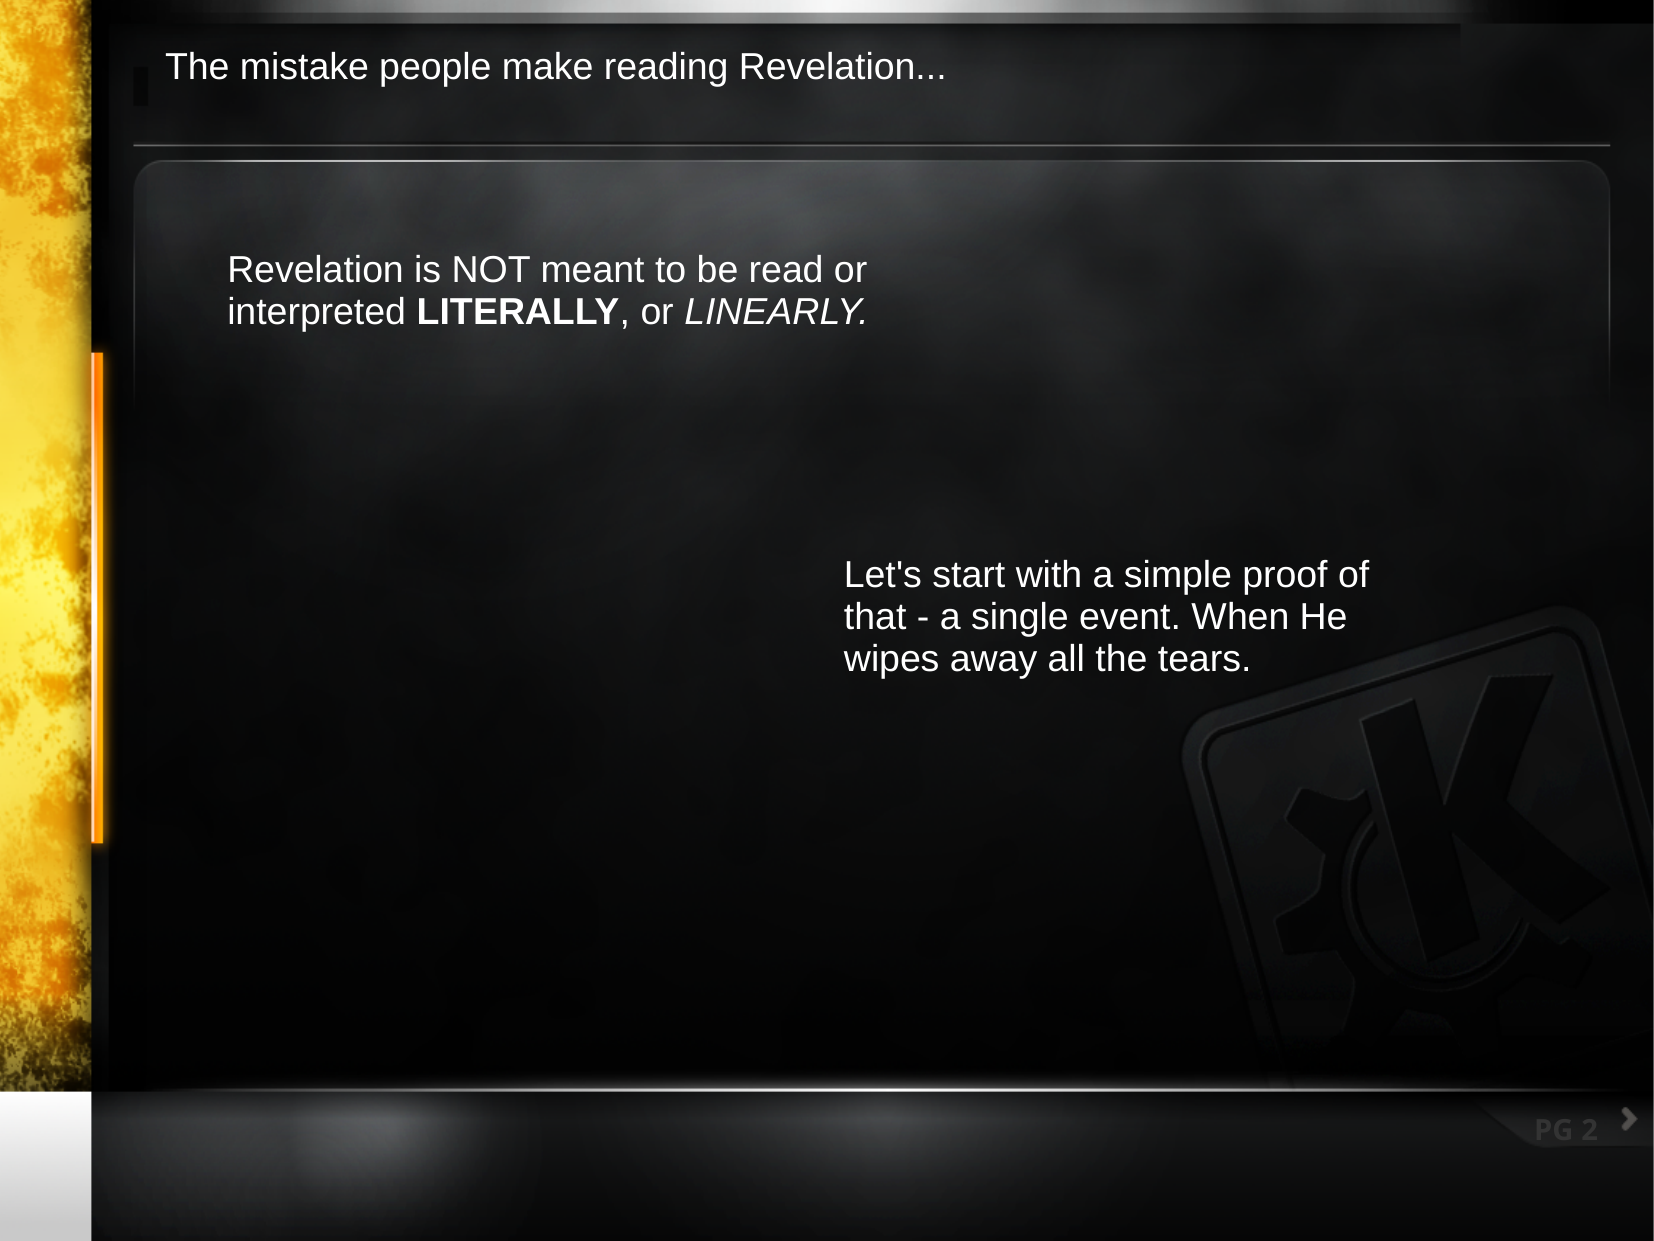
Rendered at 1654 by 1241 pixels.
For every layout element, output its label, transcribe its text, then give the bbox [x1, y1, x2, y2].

text_box The mistake people make reading Revelation... [150, 37, 1531, 148]
picture [0, 0, 1654, 1241]
text_box Revelation is NOT meant to be read or interpreted LITERALLY, or LINEARLY. [212, 241, 987, 473]
text_box Let's start with a simple proof of that - a single event. When He wipes away all the tears. [829, 545, 1455, 856]
